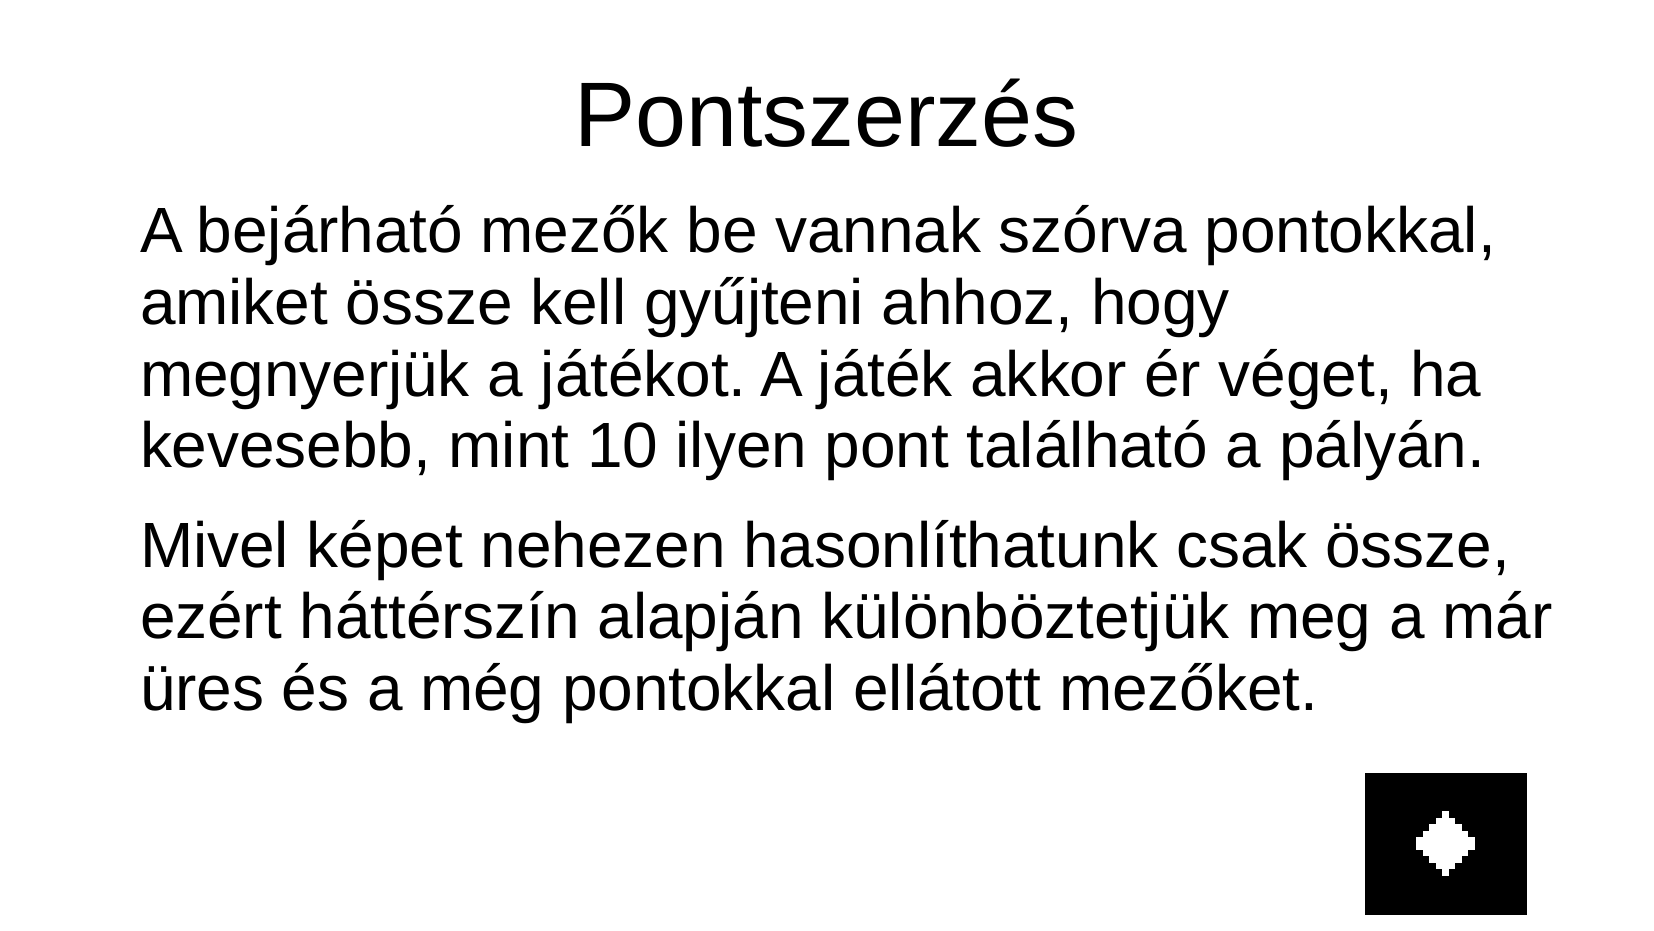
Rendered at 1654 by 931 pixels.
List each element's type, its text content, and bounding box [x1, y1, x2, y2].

title Pontszerzés [82, 37, 1571, 193]
picture [1365, 773, 1527, 916]
list A bejárható mezők be vannak szórva pontokkal, amiket össze kell gyűjteni ahhoz, hogy megnyerjük a játékot. A játék akkor ér véget, ha kevesebb, mint 10 ilyen pont található a pályán. Mivel képet nehezen hasonlíthatunk csak össze, ezért háttérszín alapján különböztetjük meg a már üres és a még pontokkal ellátott mezőket. [71, 195, 1561, 735]
